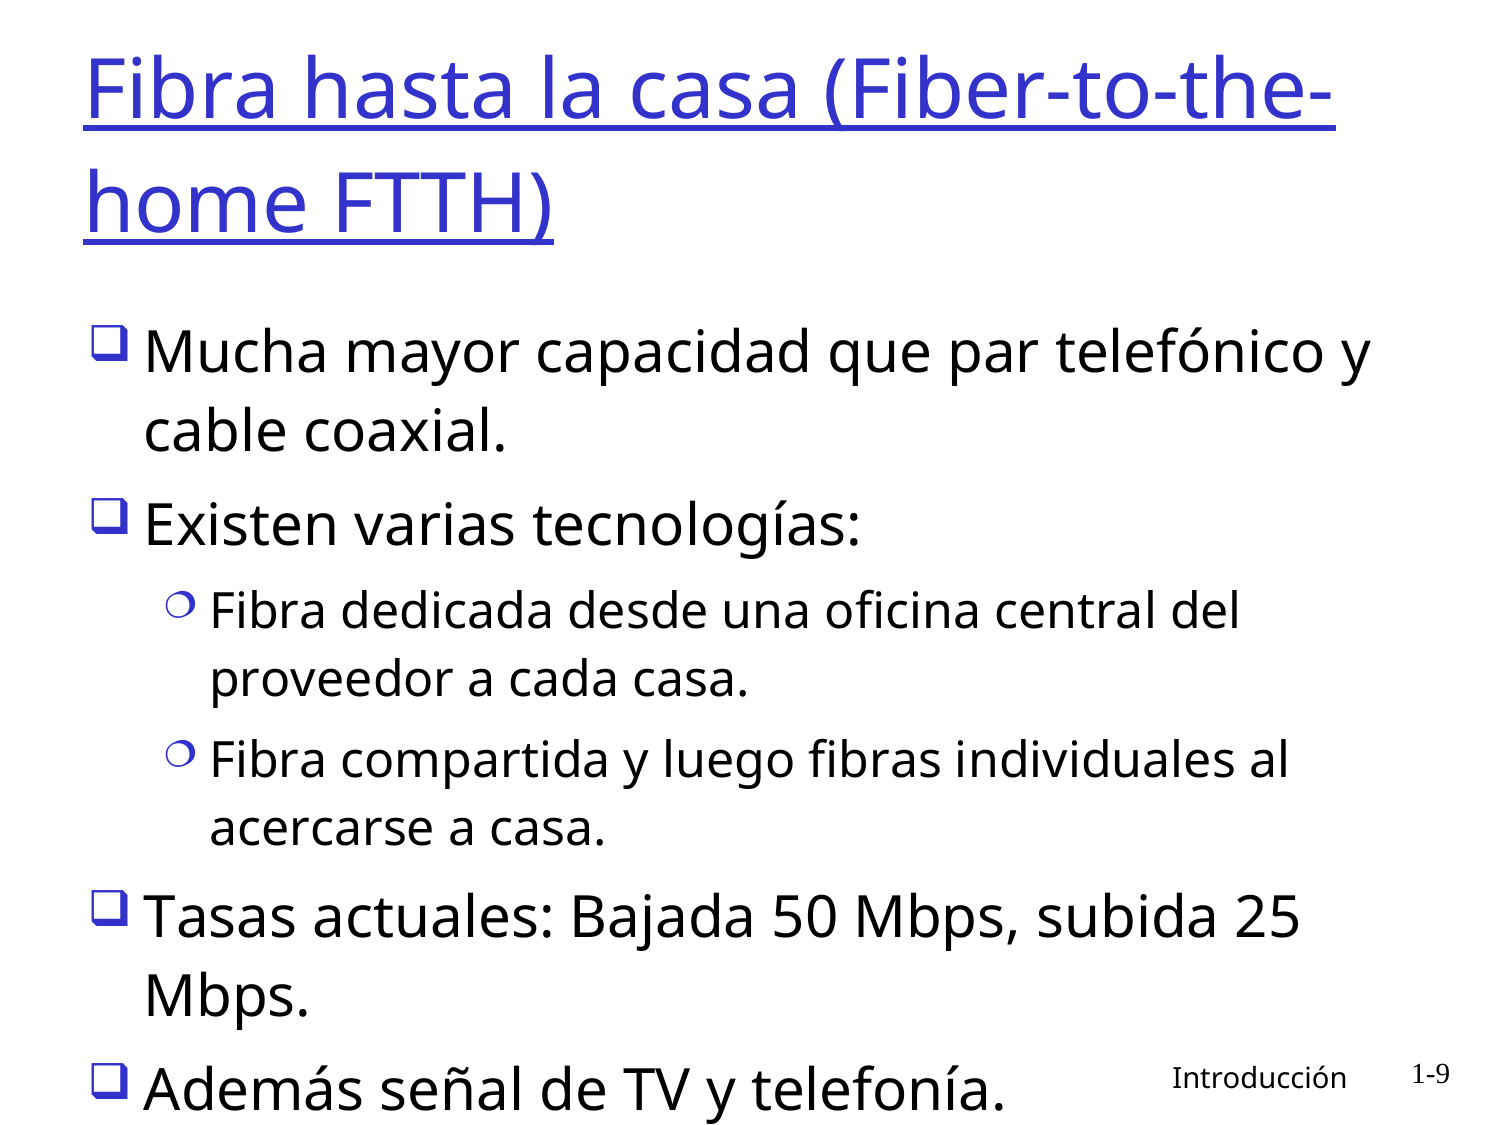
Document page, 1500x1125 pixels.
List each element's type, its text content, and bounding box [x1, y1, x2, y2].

list Mucha mayor capacidad que par telefónico y cable coaxial. Existen varias tecnologías: Fibra dedicada desde una oficina central del proveedor a cada casa. Fibra compartida y luego fibras individuales al acercarse a casa. Tasas actuales: Bajada 50 Mbps, subida 25 Mbps. Además señal de TV y telefonía. (http://espanol.verizon.com/enes/) [87, 310, 1463, 1094]
title Fibra hasta la casa (Fiber-to-the-home FTTH) [83, 34, 1459, 252]
